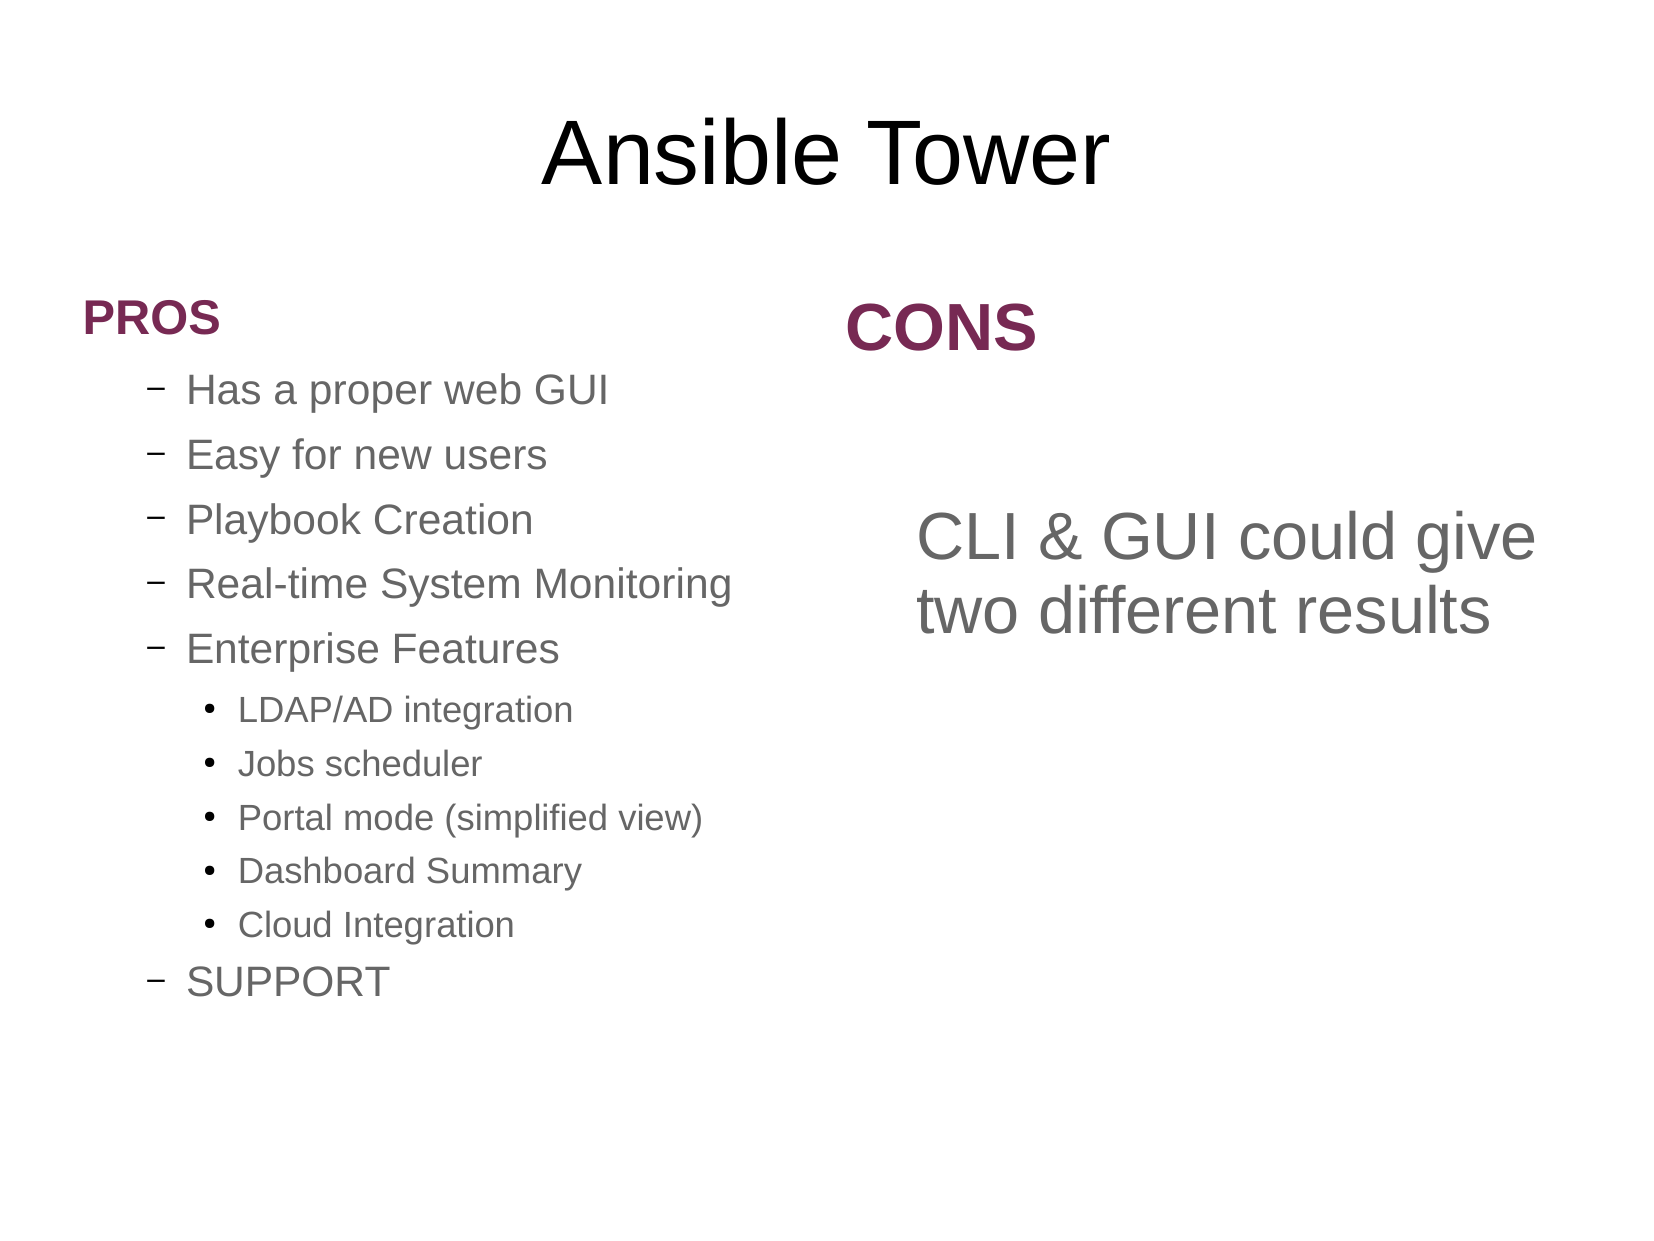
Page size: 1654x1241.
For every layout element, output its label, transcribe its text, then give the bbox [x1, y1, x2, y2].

list CONS CLI & GUI could give two different results [845, 290, 1572, 1010]
list PROS Has a proper web GUI Easy for new users Playbook Creation Real-time System Monitoring Enterprise Features LDAP/AD integration Jobs scheduler Portal mode (simplified view) Dashboard Summary Cloud Integration SUPPORT [82, 290, 809, 1010]
title Ansible Tower [82, 49, 1571, 257]
